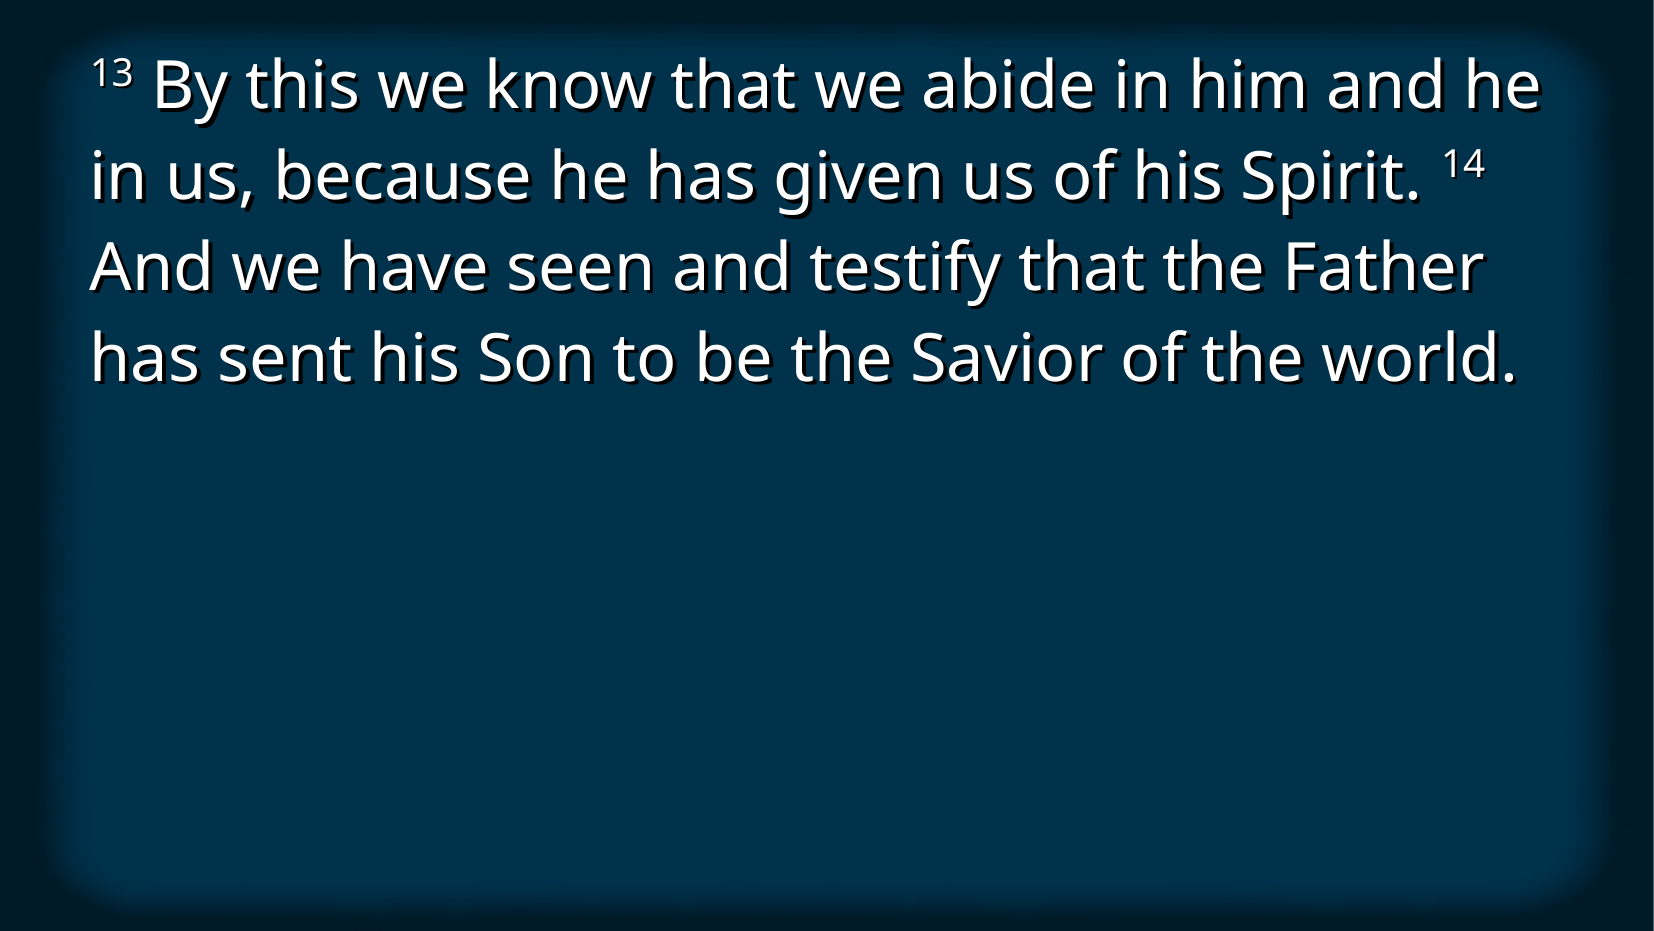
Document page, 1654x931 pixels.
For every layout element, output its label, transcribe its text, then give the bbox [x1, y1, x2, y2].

text_box 13 By this we know that we abide in him and he in us, because he has given us of his Spirit. 14 And we have seen and testify that the Father has sent his Son to be the Savior of the world. [75, 30, 1576, 406]
picture [0, 0, 1654, 931]
